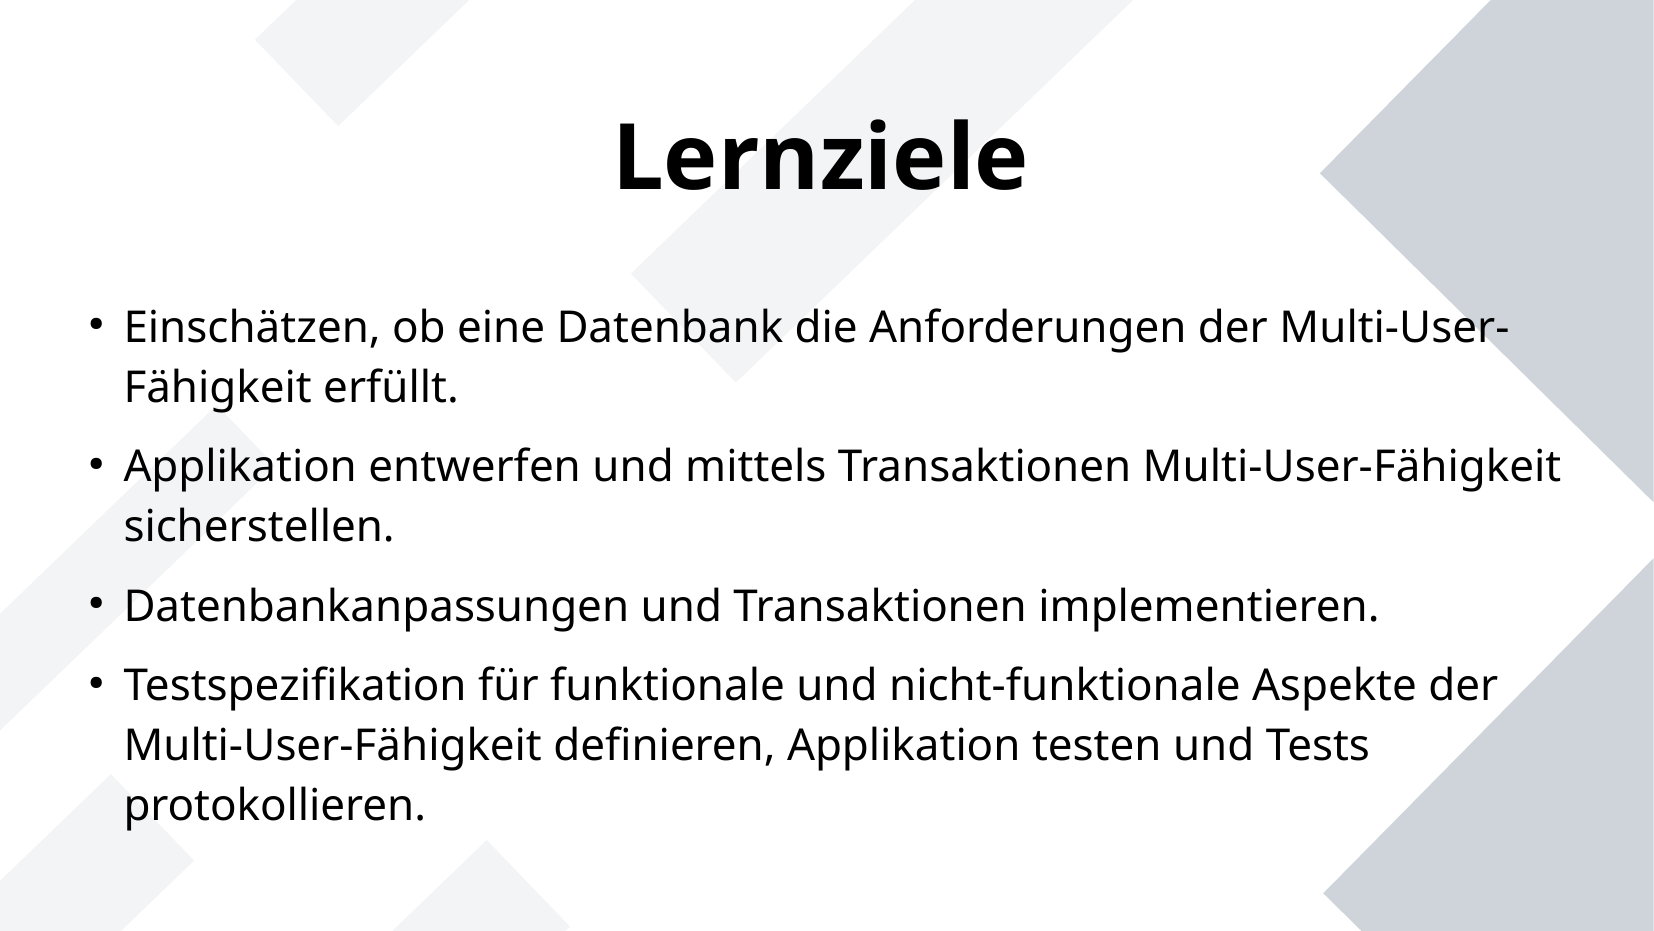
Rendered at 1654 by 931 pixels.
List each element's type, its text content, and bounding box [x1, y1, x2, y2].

title Lernziele [76, 76, 1565, 233]
list Einschätzen, ob eine Datenbank die Anforderungen der Multi-User-Fähigkeit erfüllt. Applikation entwerfen und mittels Transaktionen Multi-User-Fähigkeit sicherstellen. Datenbankanpassungen und Transaktionen implementieren. Testspezifikation für funktionale und nicht-funktionale Aspekte der Multi-User-Fähigkeit definieren, Applikation testen und Tests protokollieren. [76, 295, 1565, 835]
